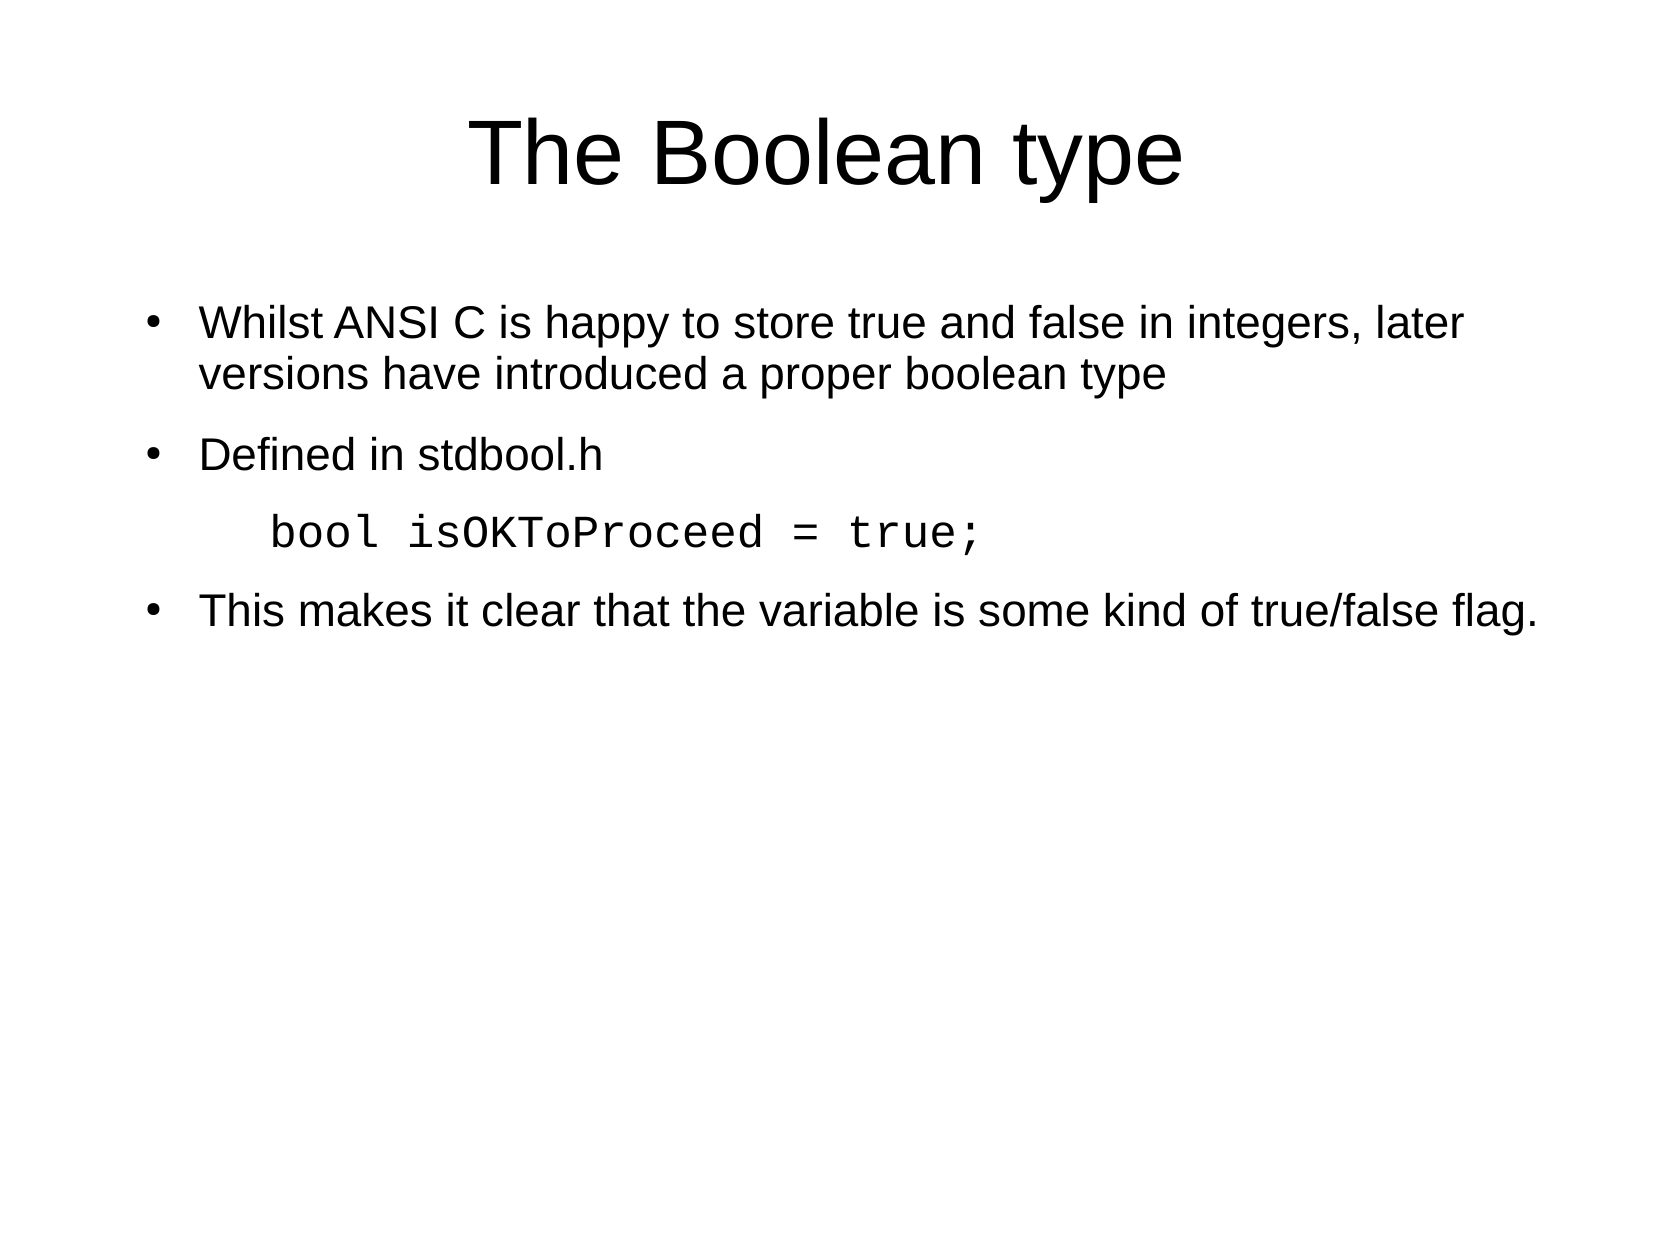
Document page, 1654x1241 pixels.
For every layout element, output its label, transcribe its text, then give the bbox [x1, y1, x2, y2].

title The Boolean type [82, 49, 1571, 257]
list Whilst ANSI C is happy to store true and false in integers, later versions have introduced a proper boolean type Defined in stdbool.h bool isOKToProceed = true; This makes it clear that the variable is some kind of true/false flag. [127, 296, 1583, 1170]
